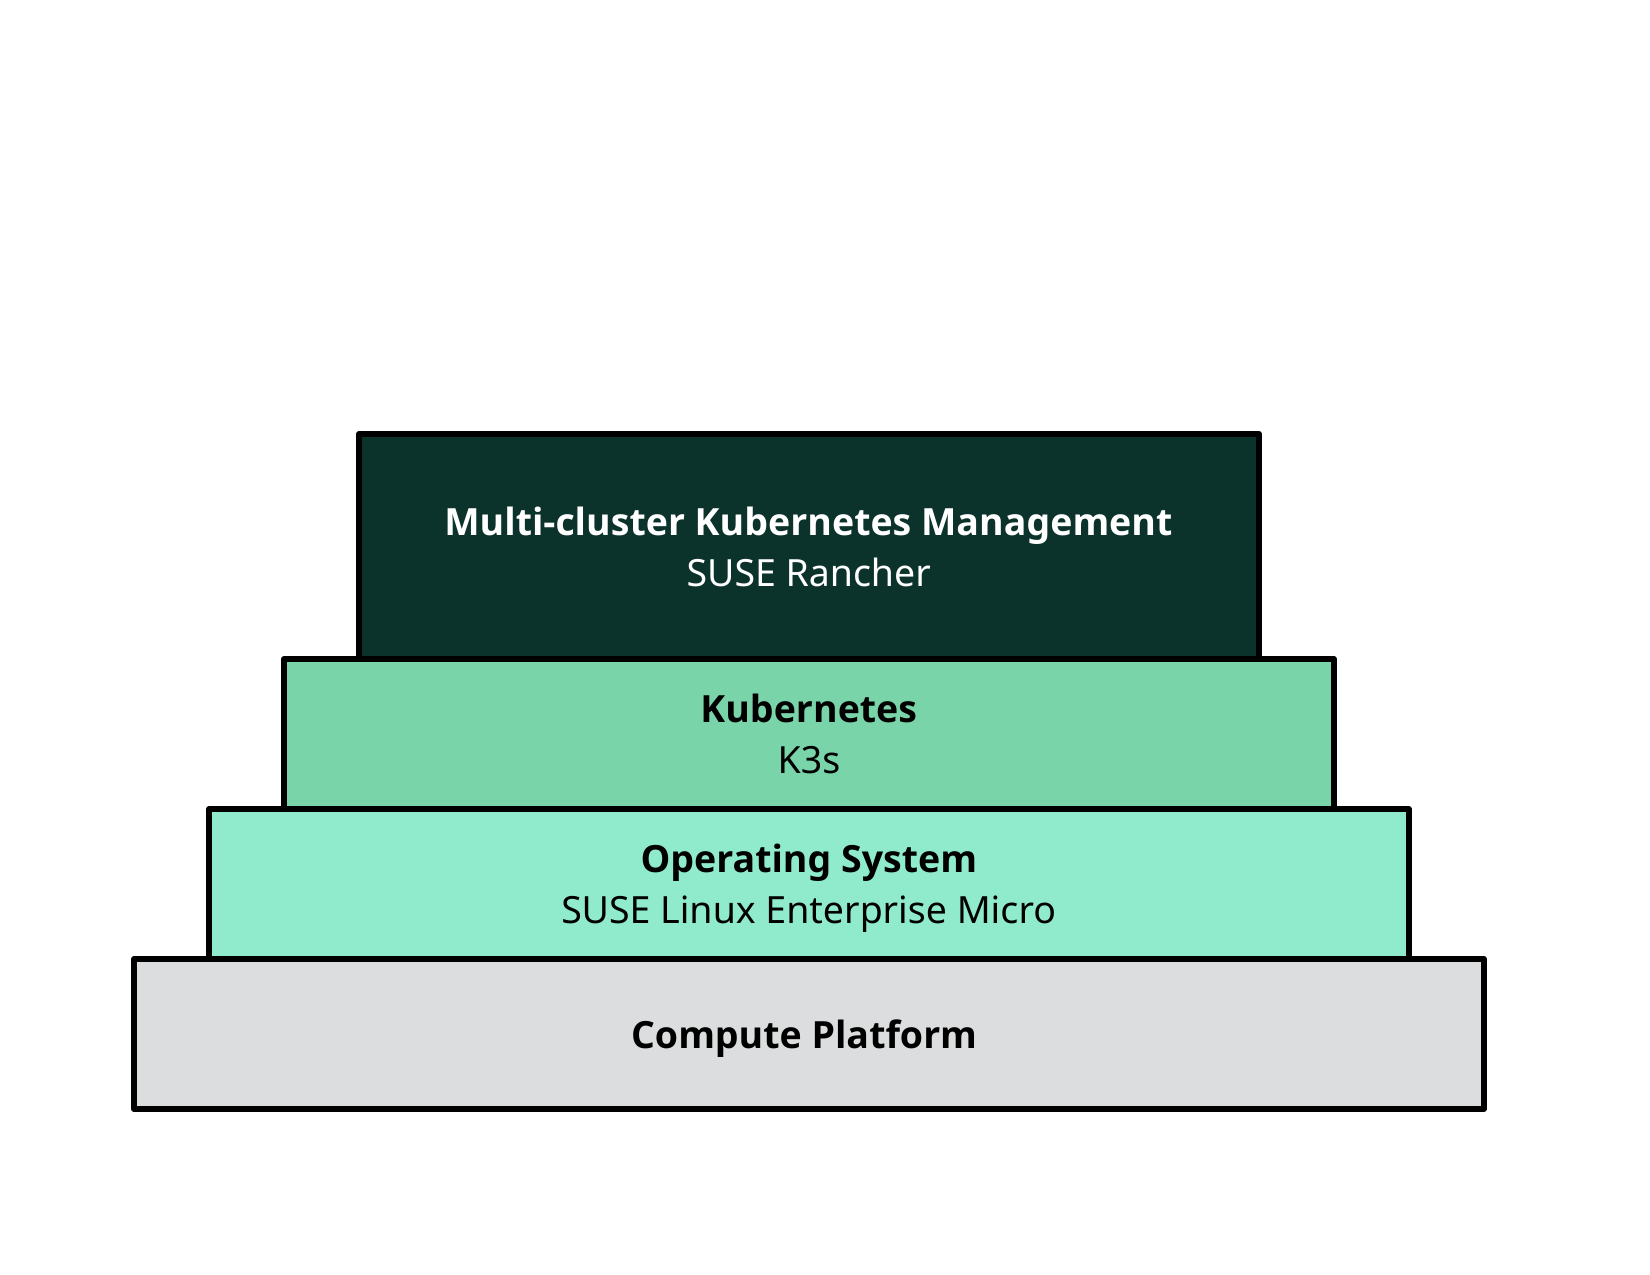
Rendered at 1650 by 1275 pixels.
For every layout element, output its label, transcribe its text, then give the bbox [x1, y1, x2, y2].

text_box Compute Platform [133, 958, 1484, 1109]
text_box Kubernetes K3s [283, 658, 1334, 809]
text_box Operating System SUSE Linux Enterprise Micro [208, 809, 1409, 960]
text_box Multi-cluster Kubernetes Management SUSE Rancher [358, 433, 1259, 659]
